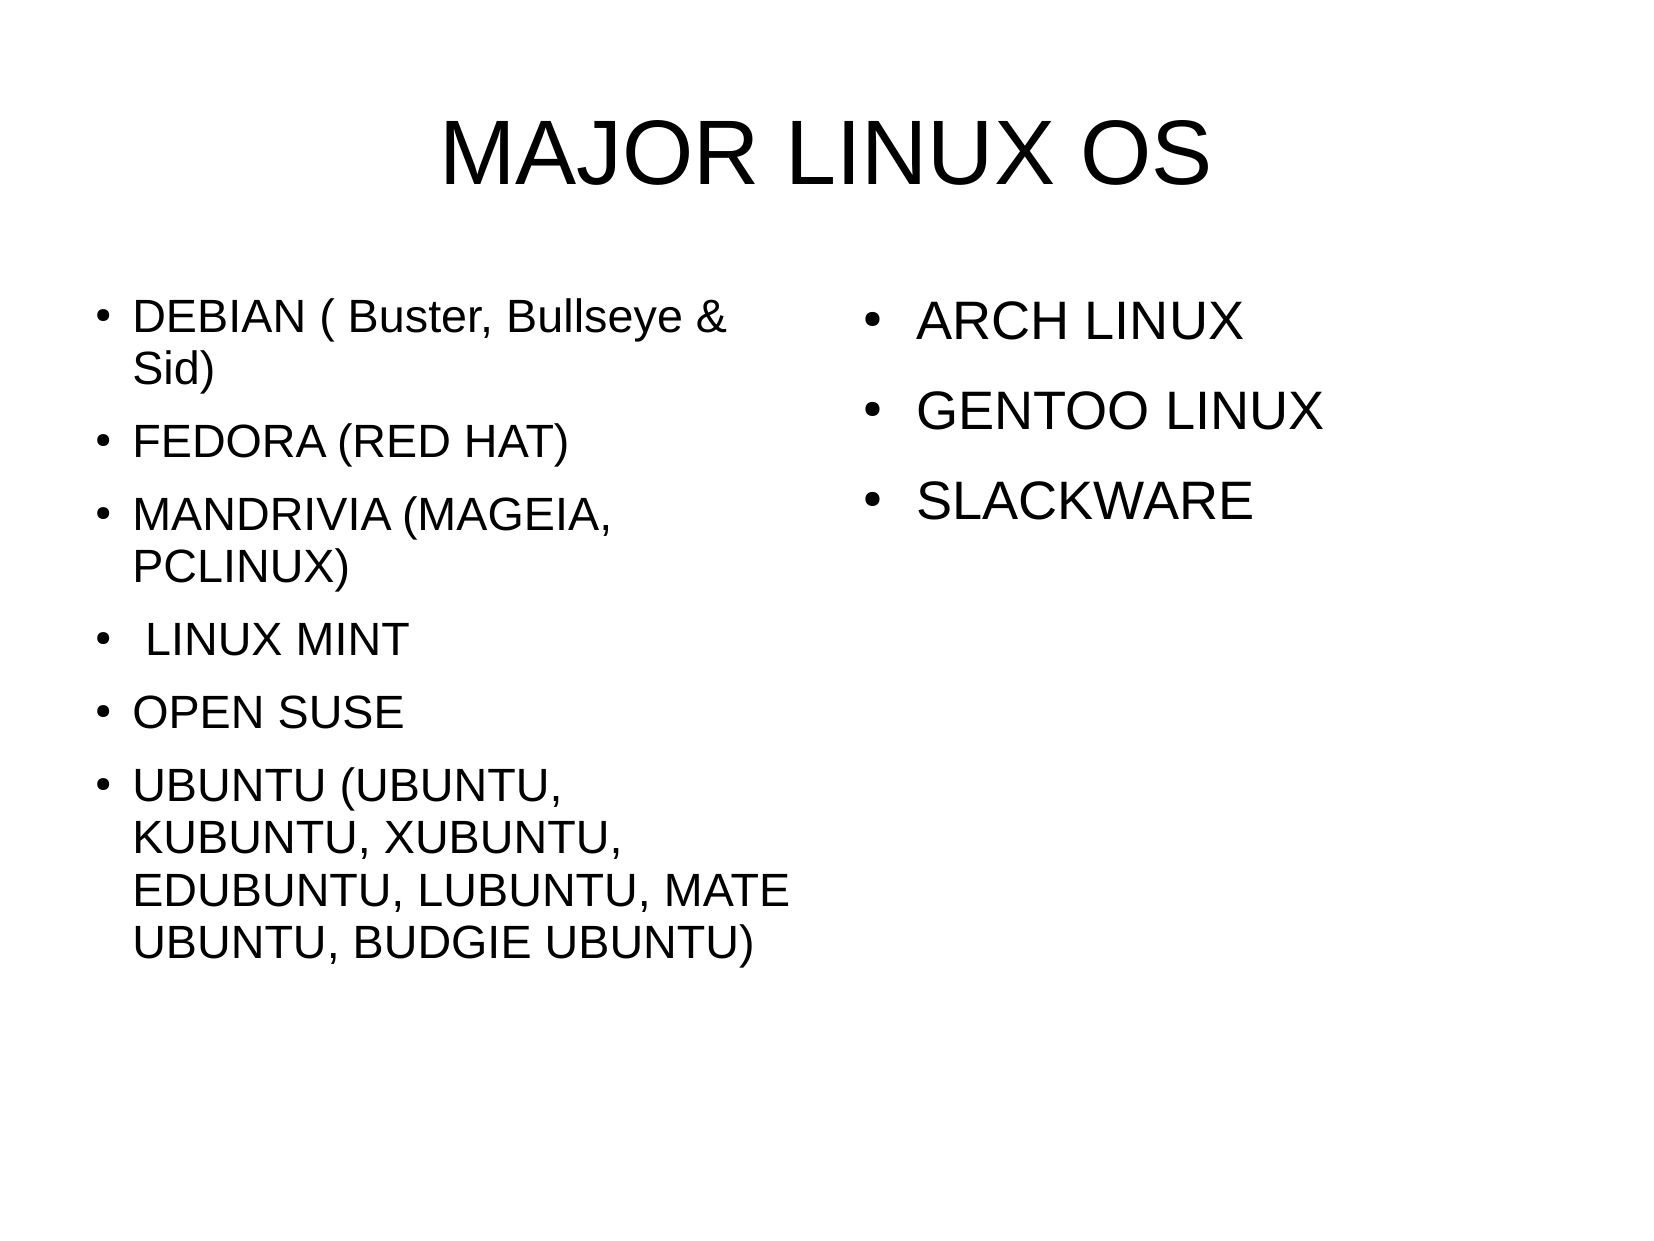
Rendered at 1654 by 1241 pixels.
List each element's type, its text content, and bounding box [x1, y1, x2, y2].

list ARCH LINUX GENTOO LINUX SLACKWARE [845, 290, 1572, 1010]
title MAJOR LINUX OS [82, 49, 1571, 257]
list DEBIAN ( Buster, Bullseye & Sid) FEDORA (RED HAT) MANDRIVIA (MAGEIA, PCLINUX) LINUX MINT OPEN SUSE UBUNTU (UBUNTU, KUBUNTU, XUBUNTU, EDUBUNTU, LUBUNTU, MATE UBUNTU, BUDGIE UBUNTU) [82, 290, 809, 1010]
